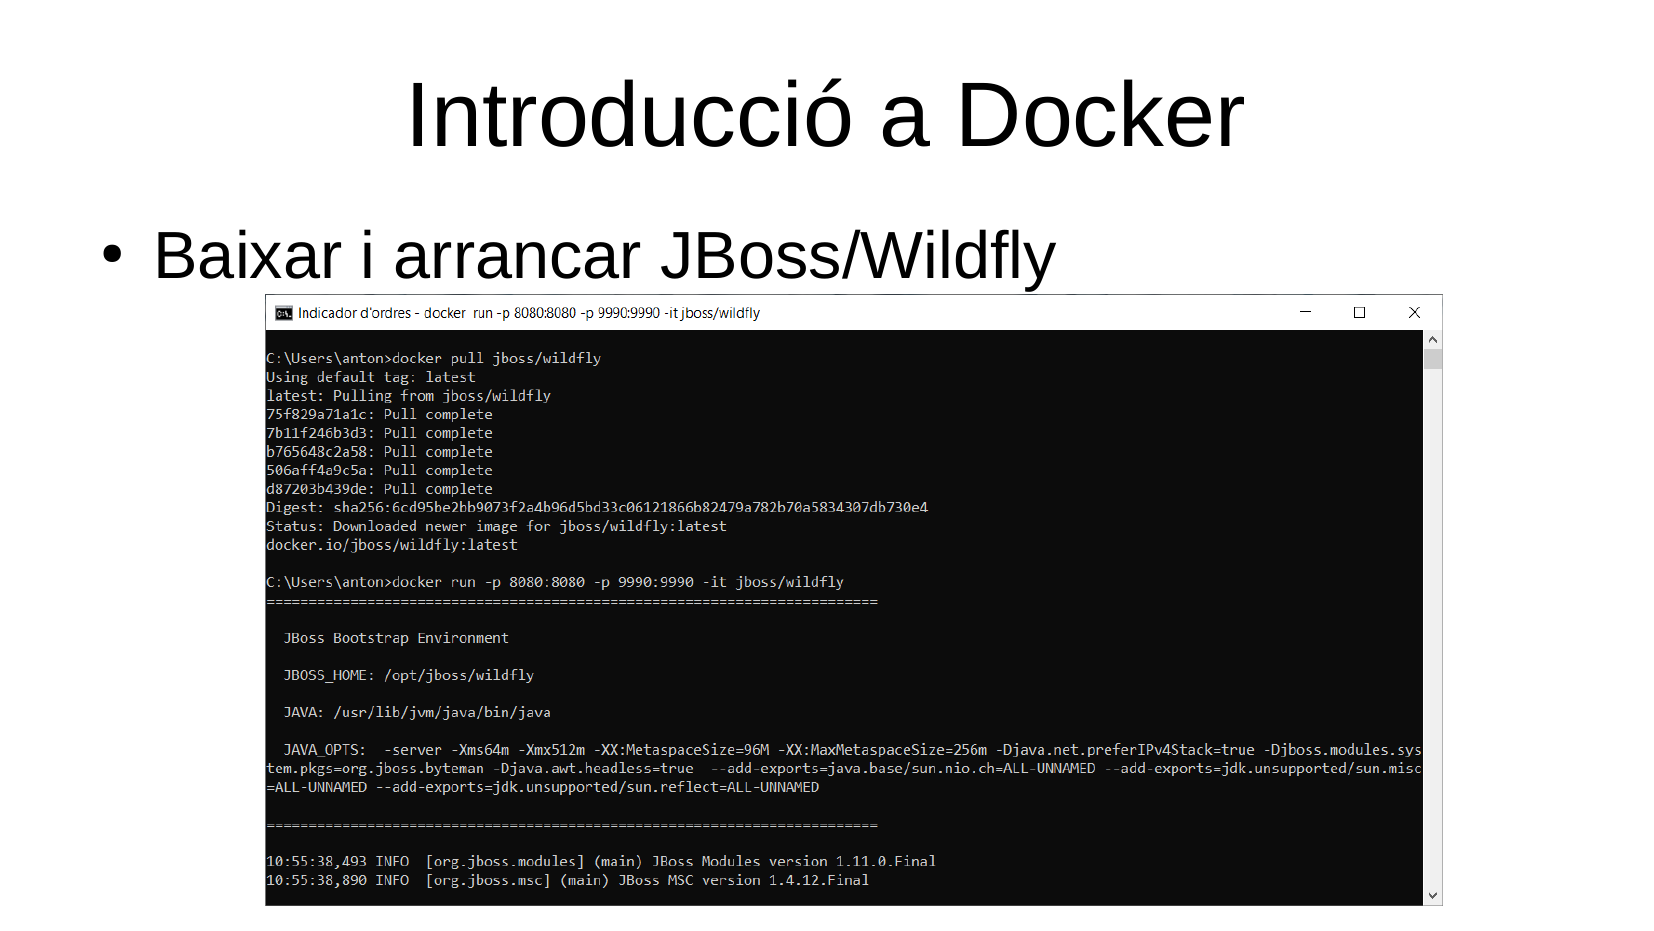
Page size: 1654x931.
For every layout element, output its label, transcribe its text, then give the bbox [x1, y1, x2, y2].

list Baixar i arrancar JBoss/Wildfly [82, 217, 1571, 758]
title Introducció a Docker [82, 37, 1571, 193]
picture [265, 294, 1443, 906]
